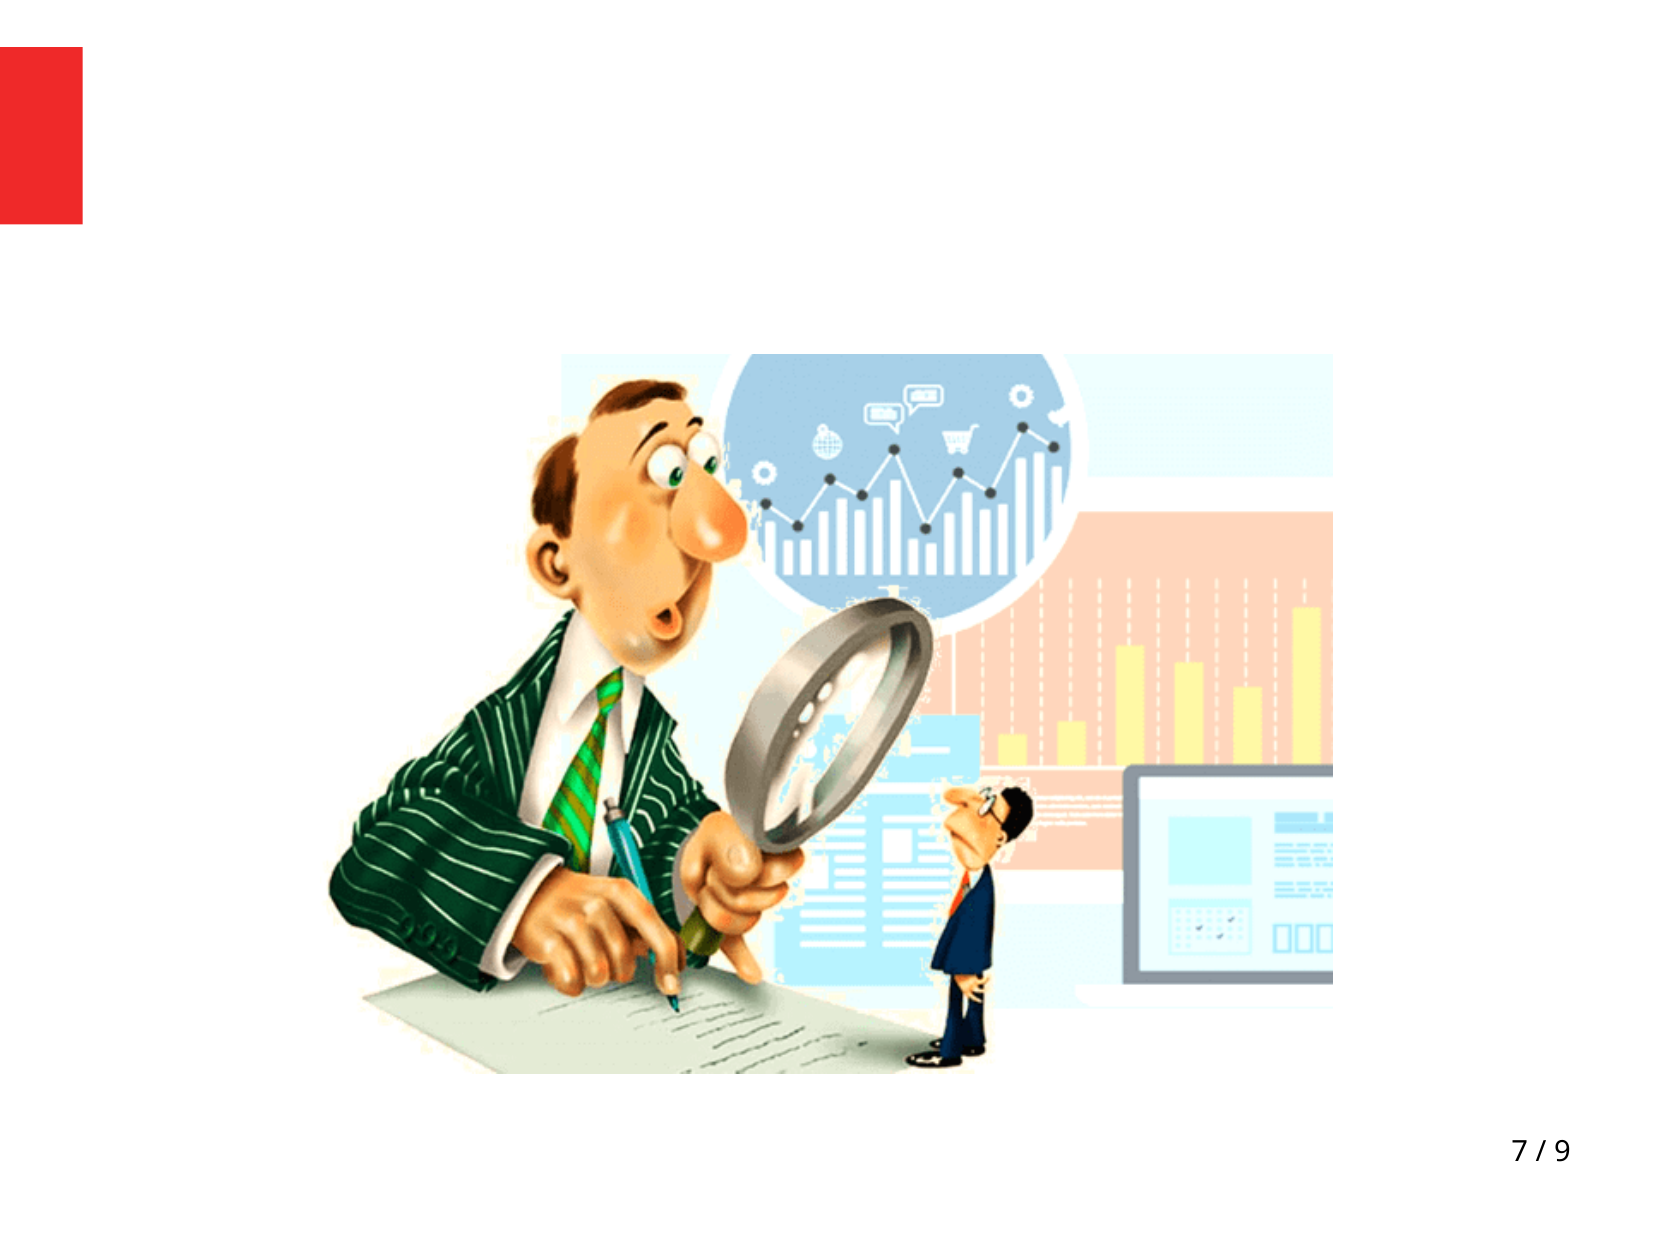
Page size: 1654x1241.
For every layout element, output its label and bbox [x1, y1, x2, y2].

picture [320, 354, 1333, 1074]
